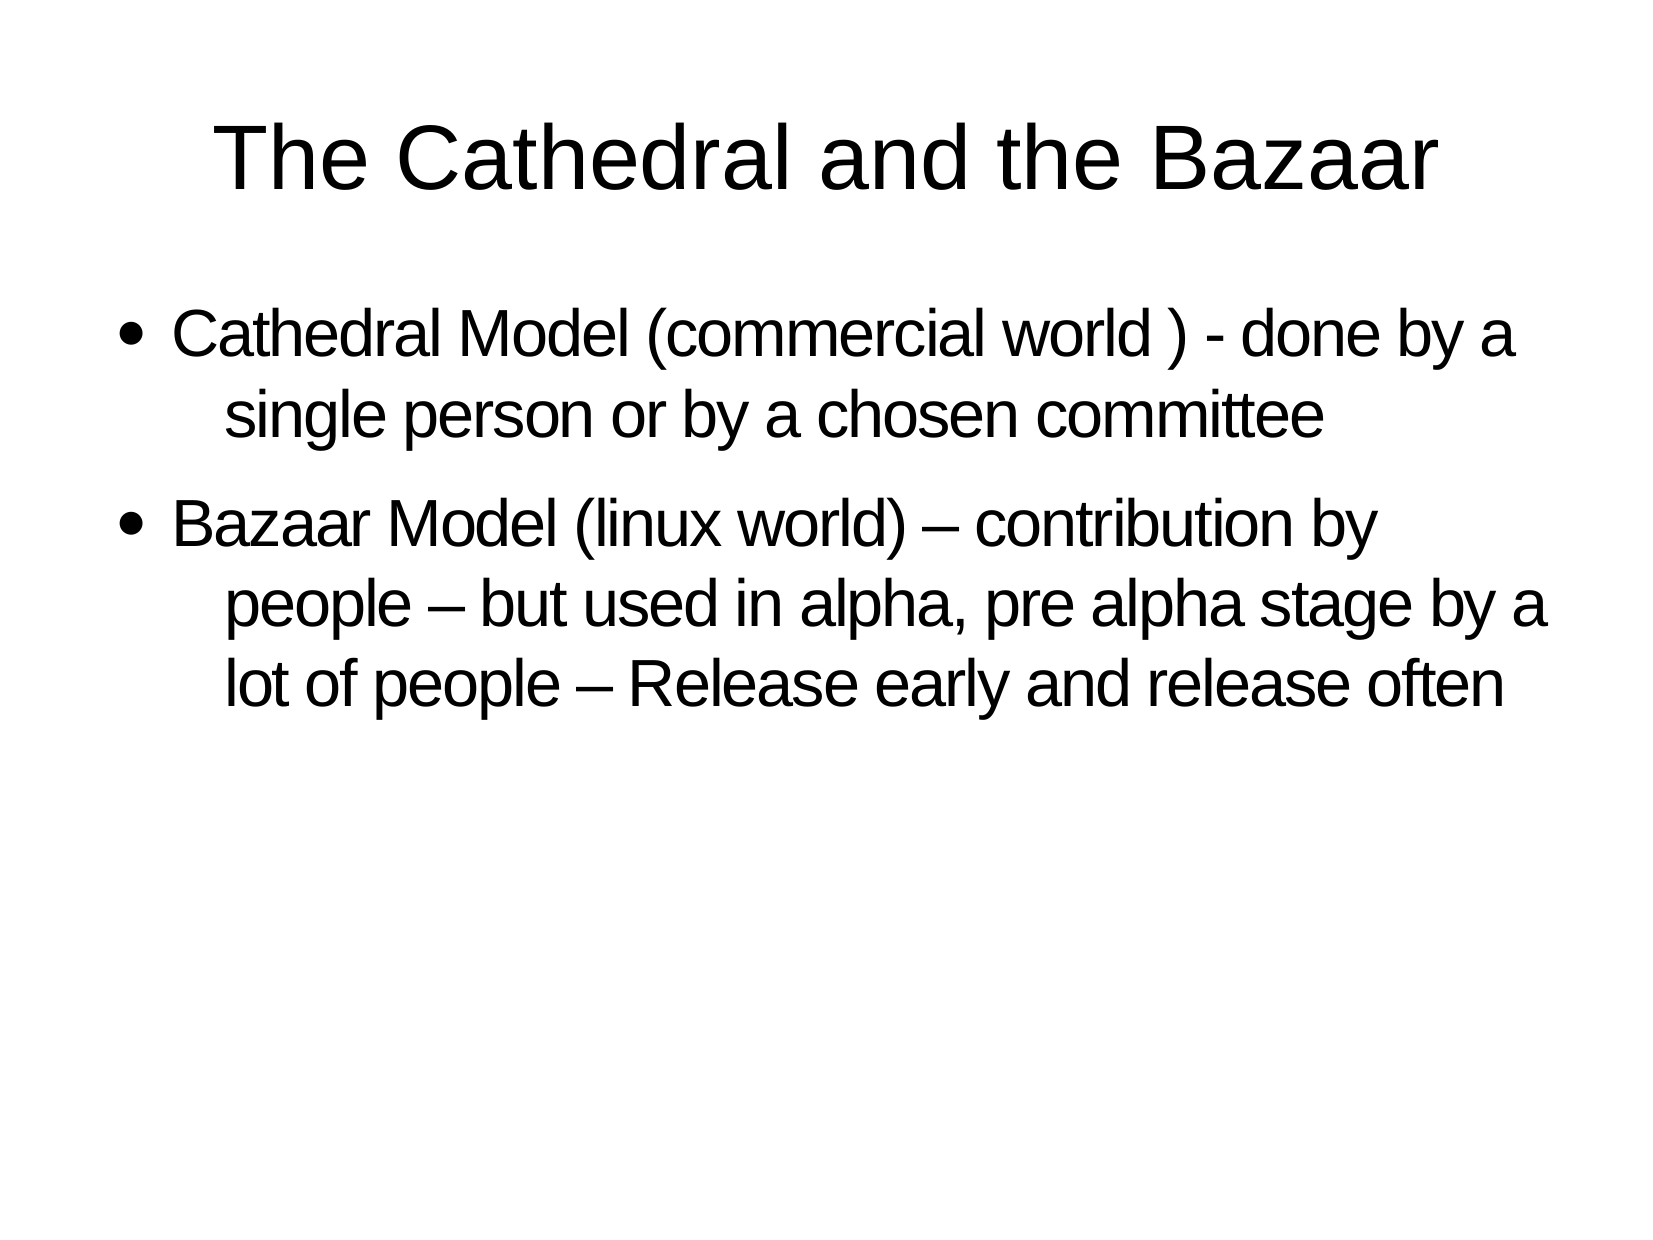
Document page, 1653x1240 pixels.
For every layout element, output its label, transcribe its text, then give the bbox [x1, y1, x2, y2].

text_box The Cathedral and the Bazaar [82, 102, 1571, 204]
text_box Cathedral Model (commercial world ) - done by a single person or by a chosen committee Bazaar Model (linux world) – contribution by people – but used in alpha, pre alpha stage by a lot of people – Release early and release often [82, 290, 1571, 1010]
